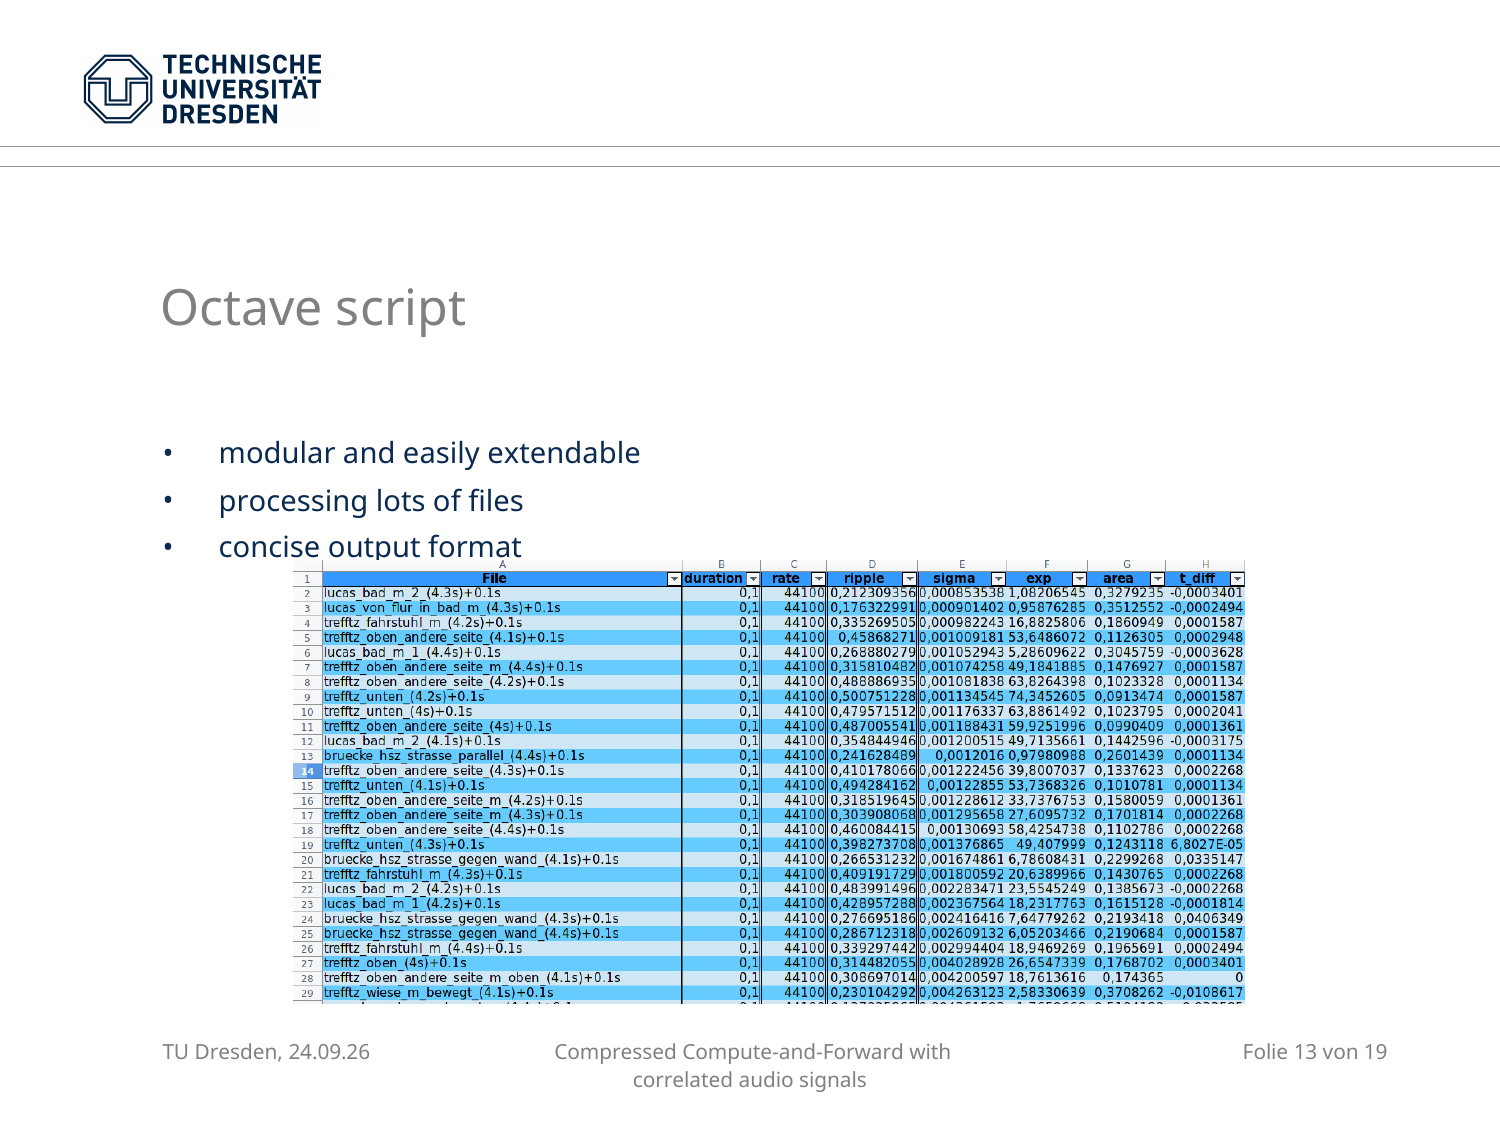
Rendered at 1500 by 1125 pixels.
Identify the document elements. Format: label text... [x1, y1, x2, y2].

picture [83, 54, 321, 124]
list modular and easily extendable processing lots of files concise output format [162, 425, 1388, 1093]
title Octave script [160, 238, 1392, 374]
picture [293, 560, 1245, 1004]
